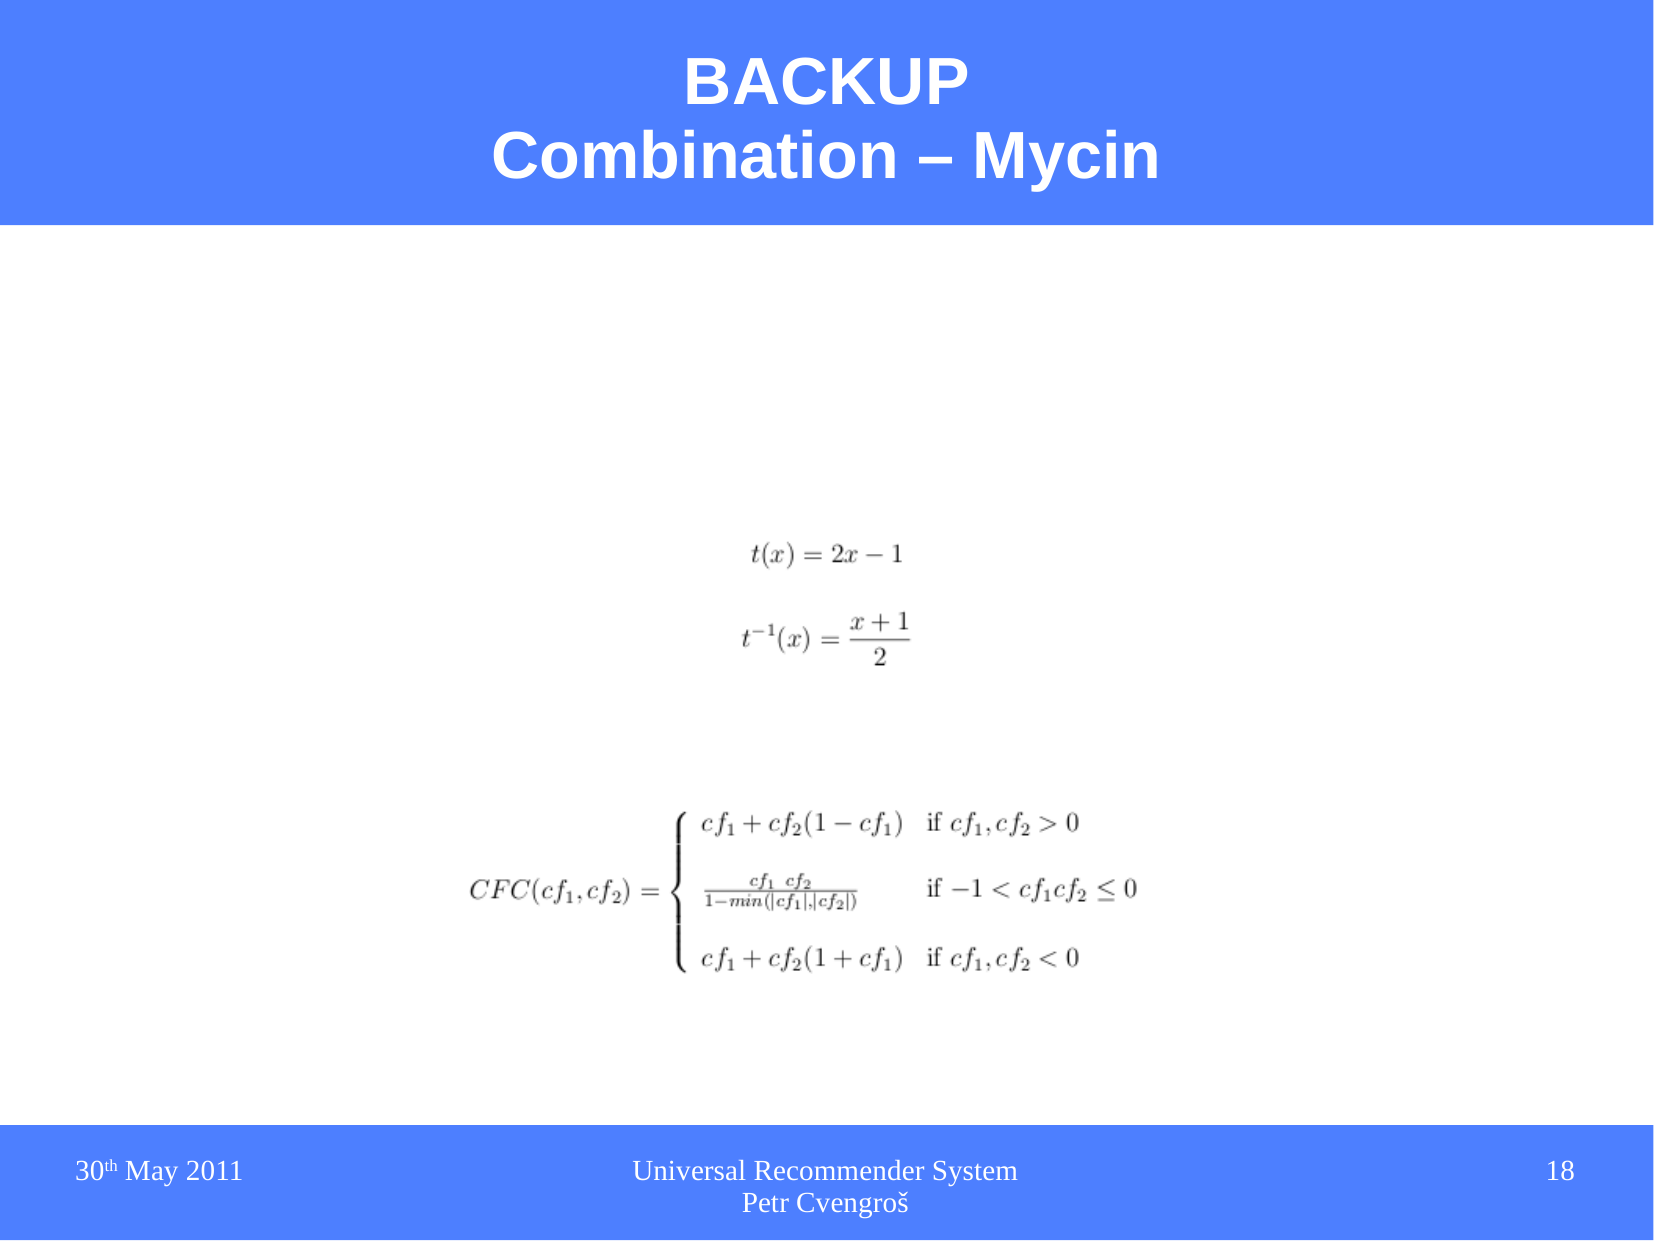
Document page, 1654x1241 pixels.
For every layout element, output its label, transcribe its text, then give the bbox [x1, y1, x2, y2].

picture [712, 528, 935, 676]
title BACKUP Combination – Mycin [82, 32, 1571, 205]
picture [443, 787, 1201, 985]
